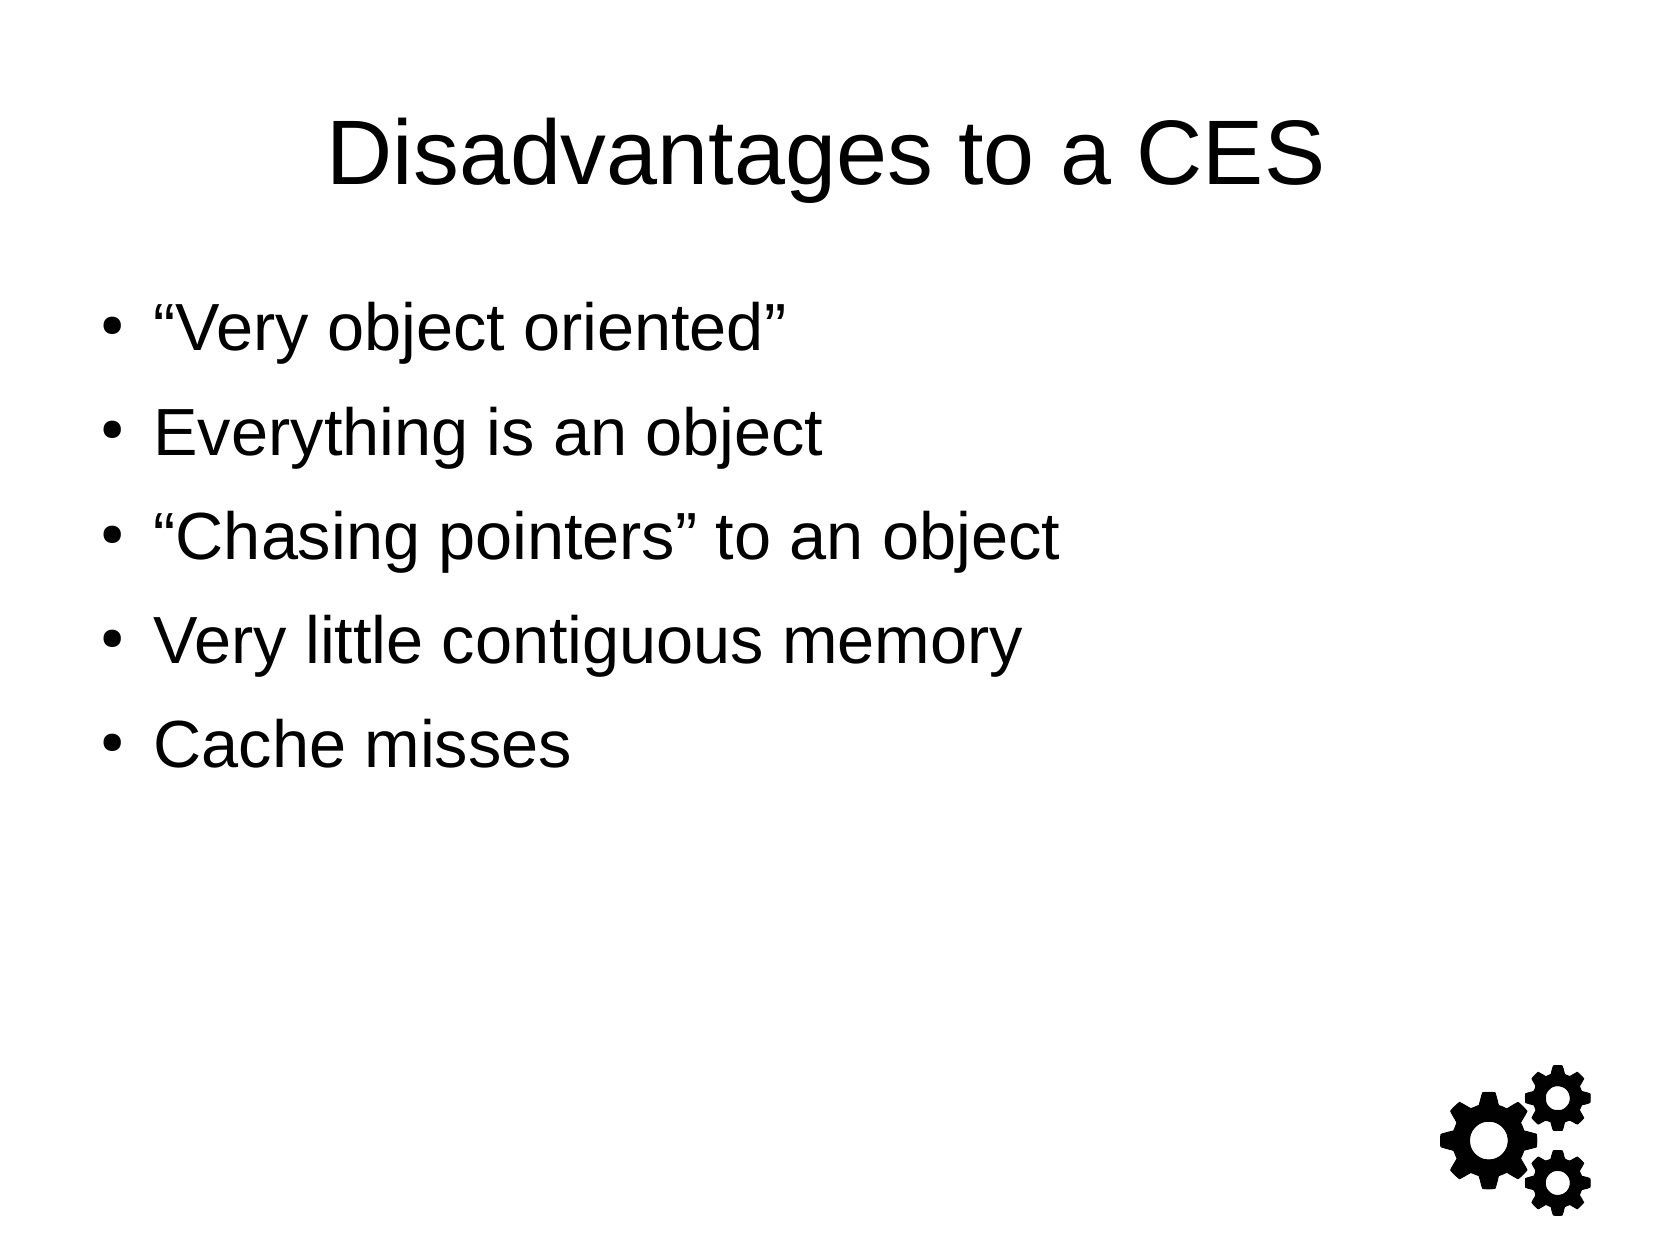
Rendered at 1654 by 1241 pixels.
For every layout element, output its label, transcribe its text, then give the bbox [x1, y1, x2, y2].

list “Very object oriented” Everything is an object “Chasing pointers” to an object Very little contiguous memory Cache misses [82, 290, 1571, 1010]
picture [1440, 1065, 1591, 1216]
title Disadvantages to a CES [82, 49, 1571, 257]
